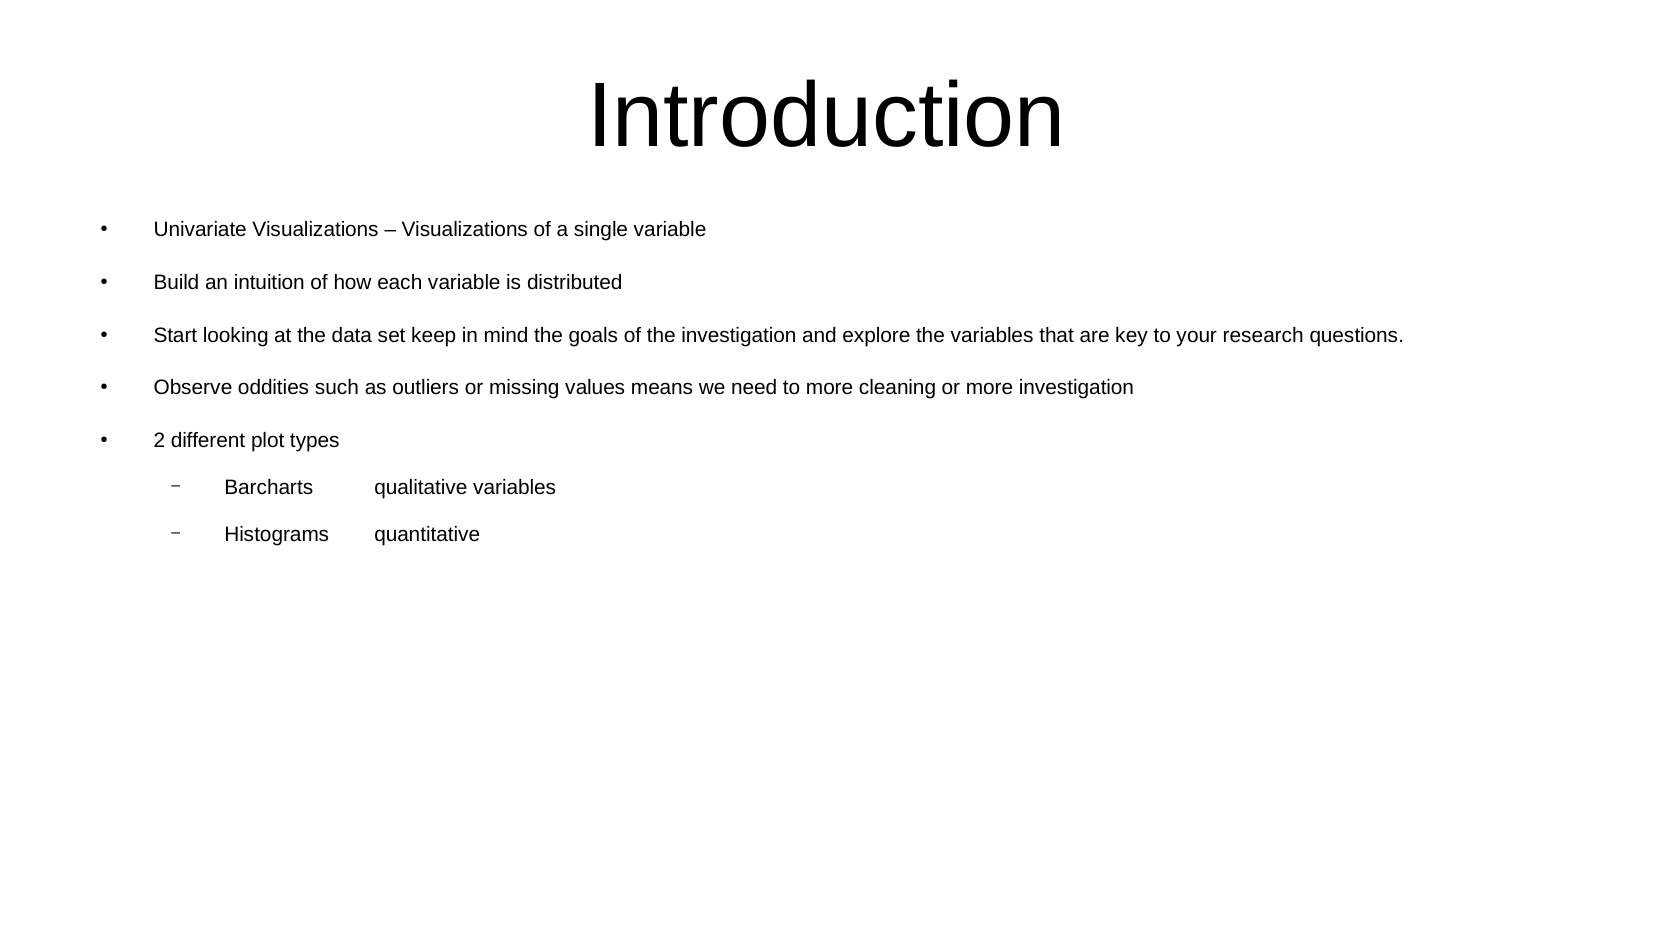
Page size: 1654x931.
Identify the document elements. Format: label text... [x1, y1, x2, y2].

title Introduction [82, 37, 1571, 193]
list Univariate Visualizations – Visualizations of a single variable Build an intuition of how each variable is distributed Start looking at the data set keep in mind the goals of the investigation and explore the variables that are key to your research questions. Observe oddities such as outliers or missing values means we need to more cleaning or more investigation 2 different plot types Barcharts qualitative variables Histograms quantitative [82, 217, 1571, 758]
